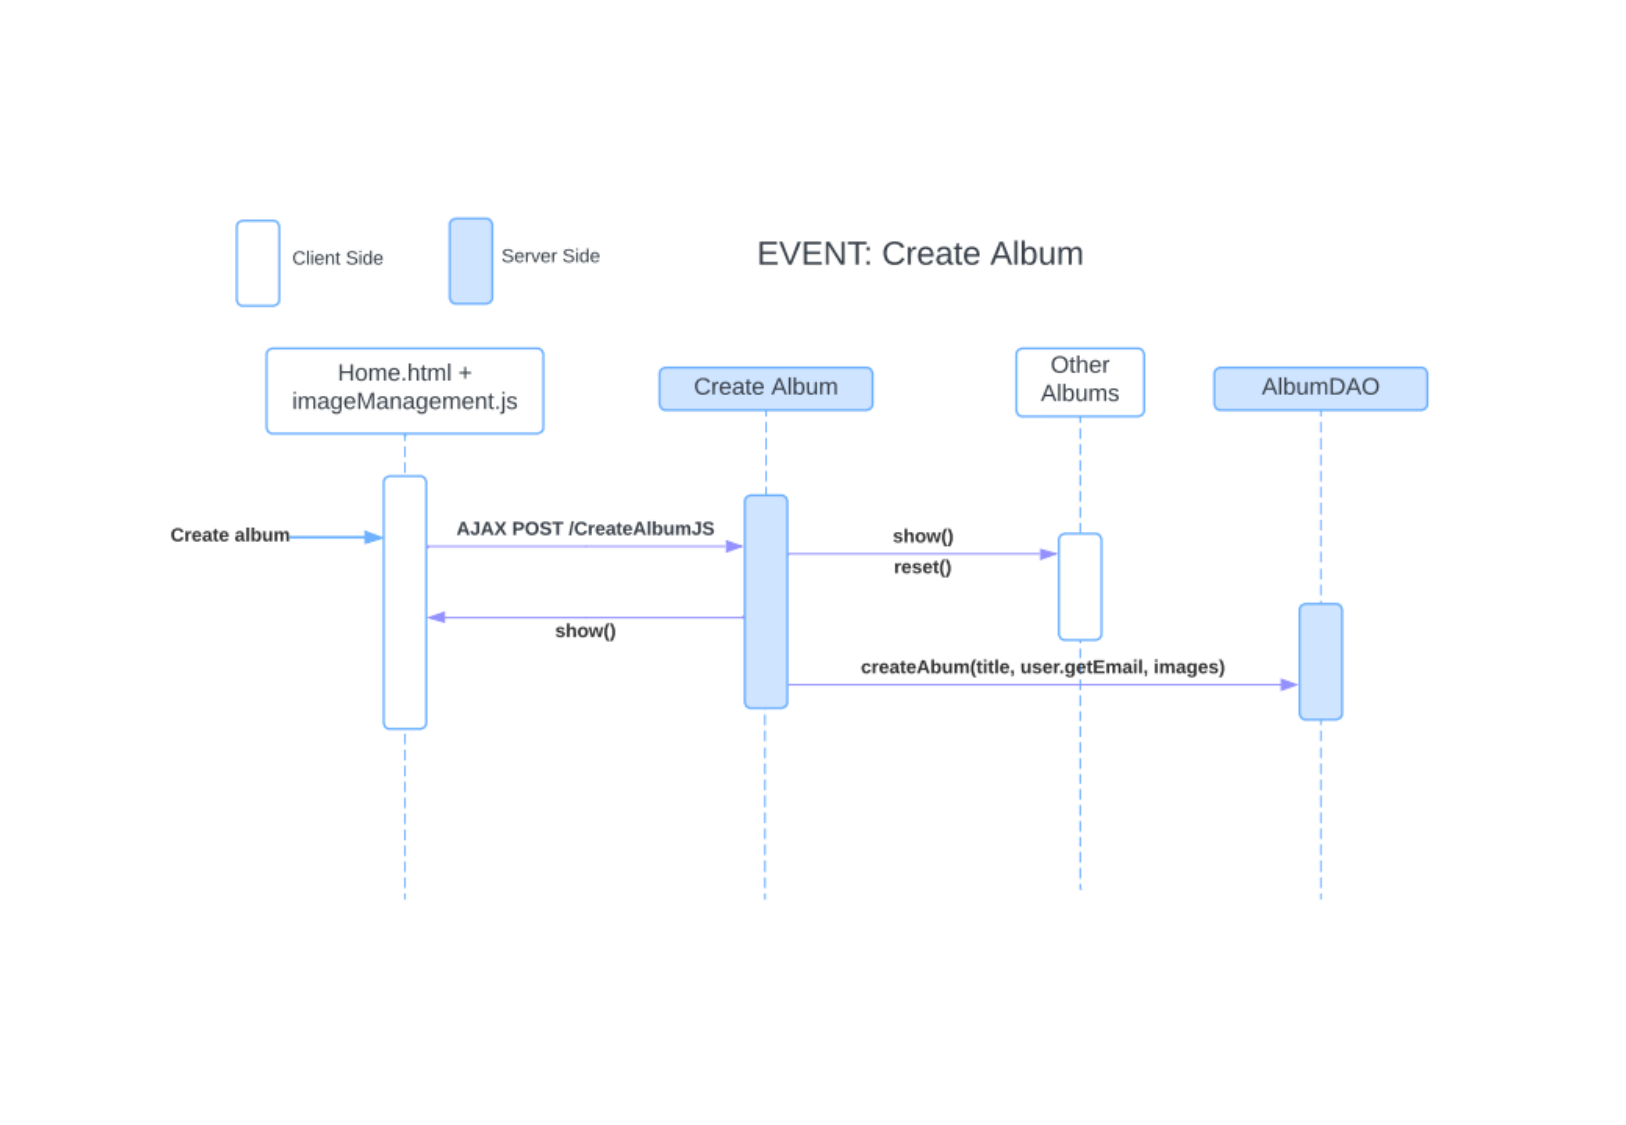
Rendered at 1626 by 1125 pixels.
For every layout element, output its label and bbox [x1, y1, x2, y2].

picture [112, 137, 1488, 976]
